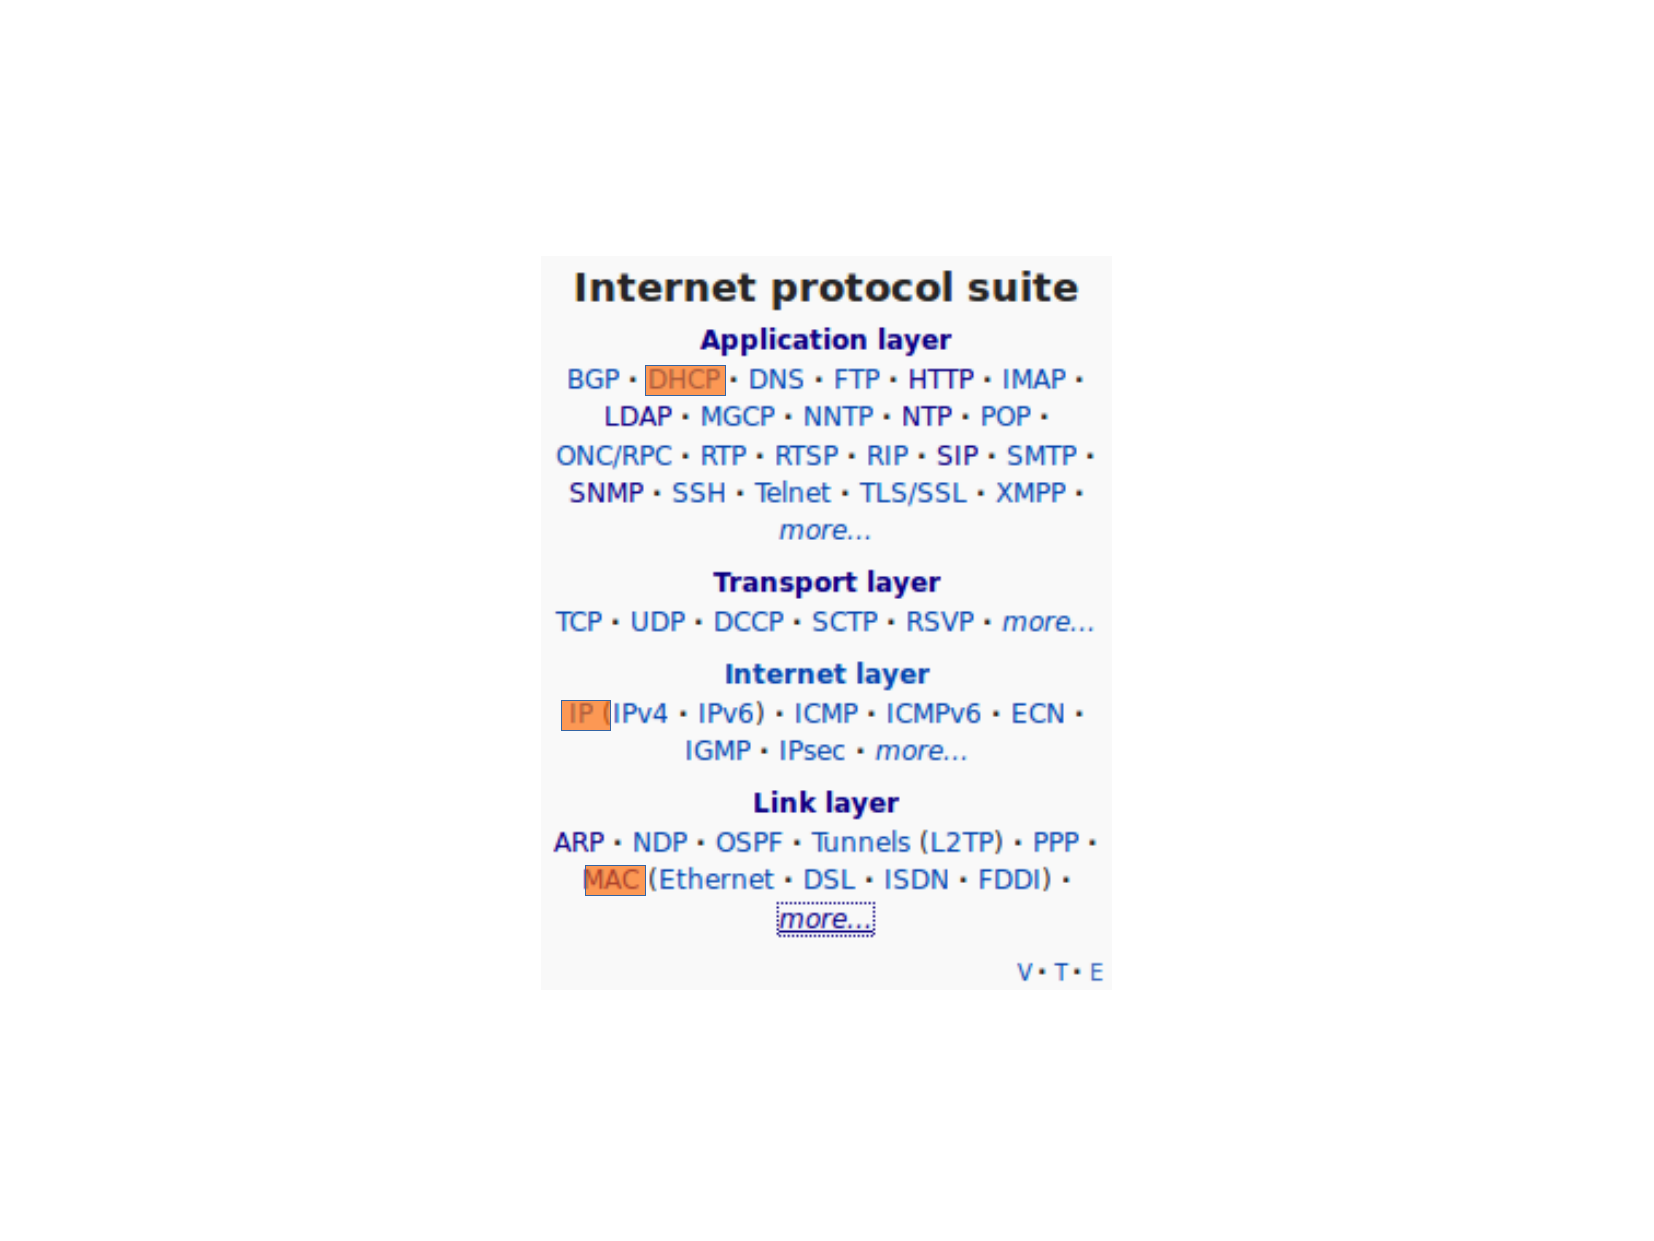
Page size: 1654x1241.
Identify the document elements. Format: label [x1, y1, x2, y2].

text_box [585, 865, 646, 896]
text_box [561, 700, 611, 731]
text_box [645, 365, 726, 396]
picture [541, 256, 1112, 991]
